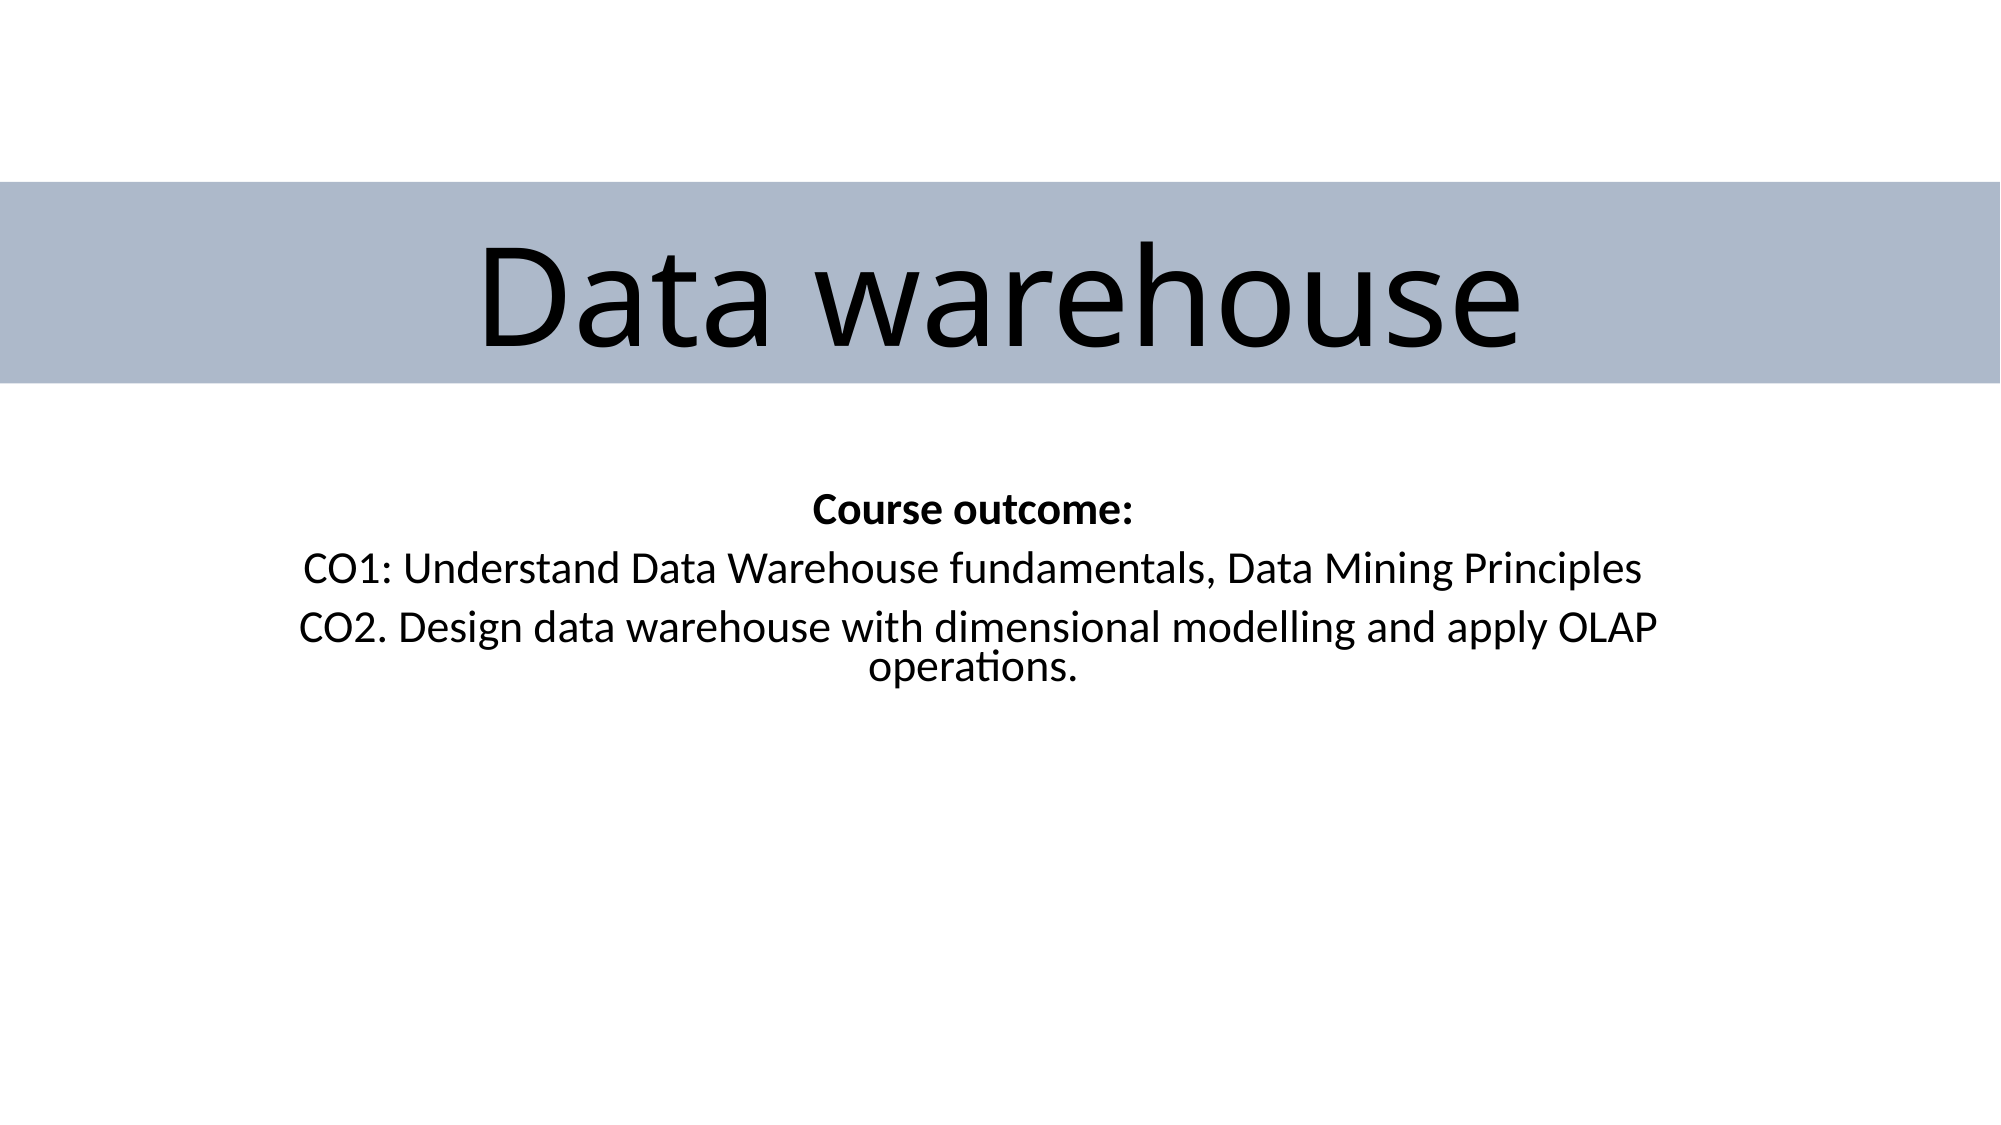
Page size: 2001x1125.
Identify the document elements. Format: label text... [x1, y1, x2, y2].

title Data warehouse [0, 181, 2000, 384]
subtitle Course outcome: CO1: Understand Data Warehouse fundamentals, Data Mining Principles CO2. Design data warehouse with dimensional modelling and apply OLAP operations. [228, 426, 1729, 699]
